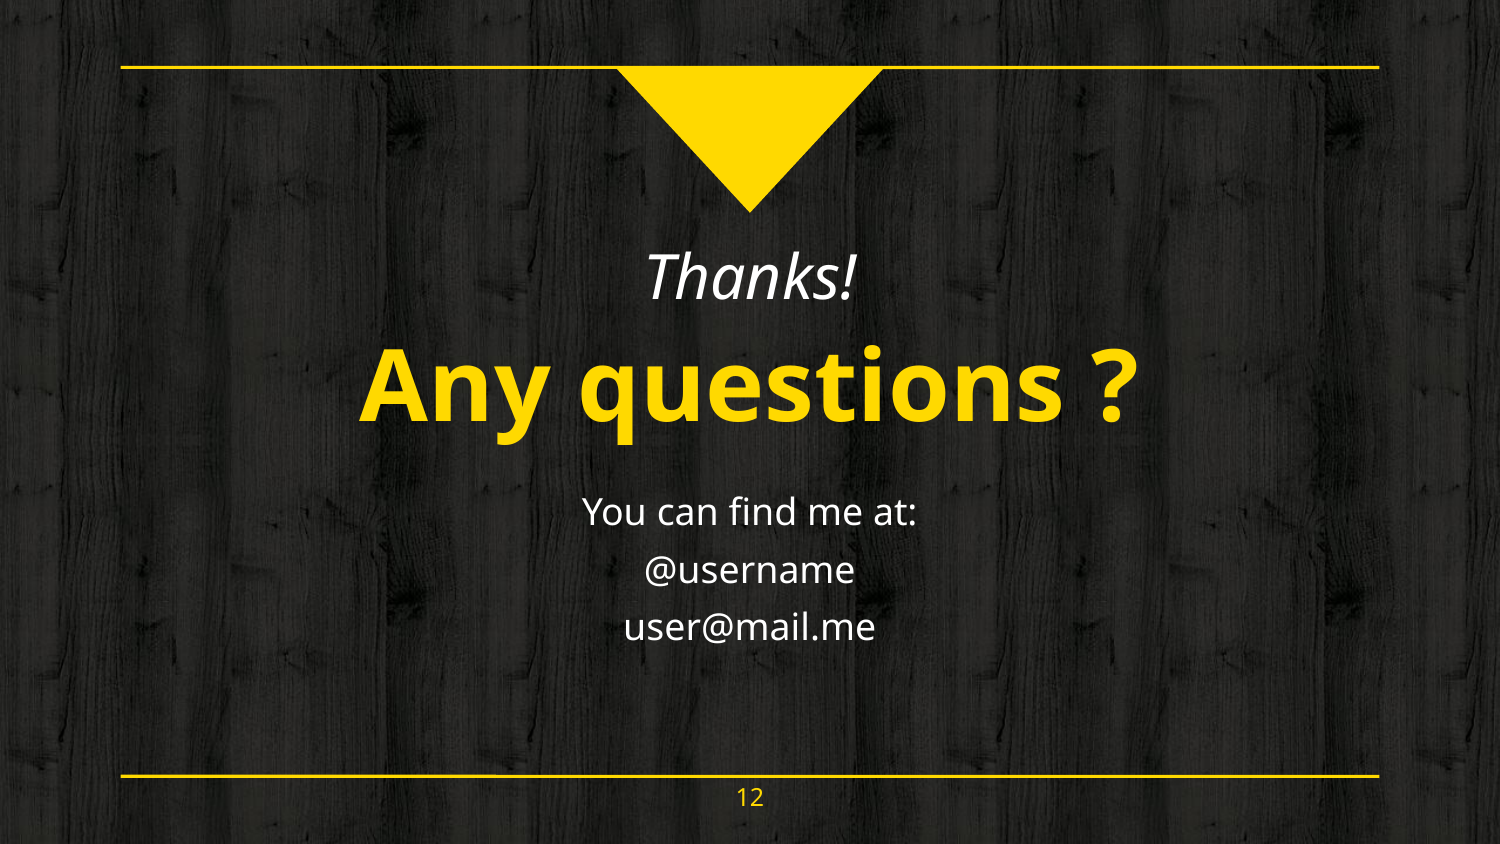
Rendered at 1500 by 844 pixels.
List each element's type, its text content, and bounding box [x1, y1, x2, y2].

text_box <numéro> [705, 766, 795, 832]
text_box You can find me at: @username user@mail.me [119, 473, 1381, 641]
picture [0, 0, 1500, 844]
text_box Thanks! [119, 216, 1381, 306]
text_box Any questions ? [119, 306, 1381, 436]
text_box [615, 67, 885, 213]
text_box Any questions ? [597, 378, 619, 410]
